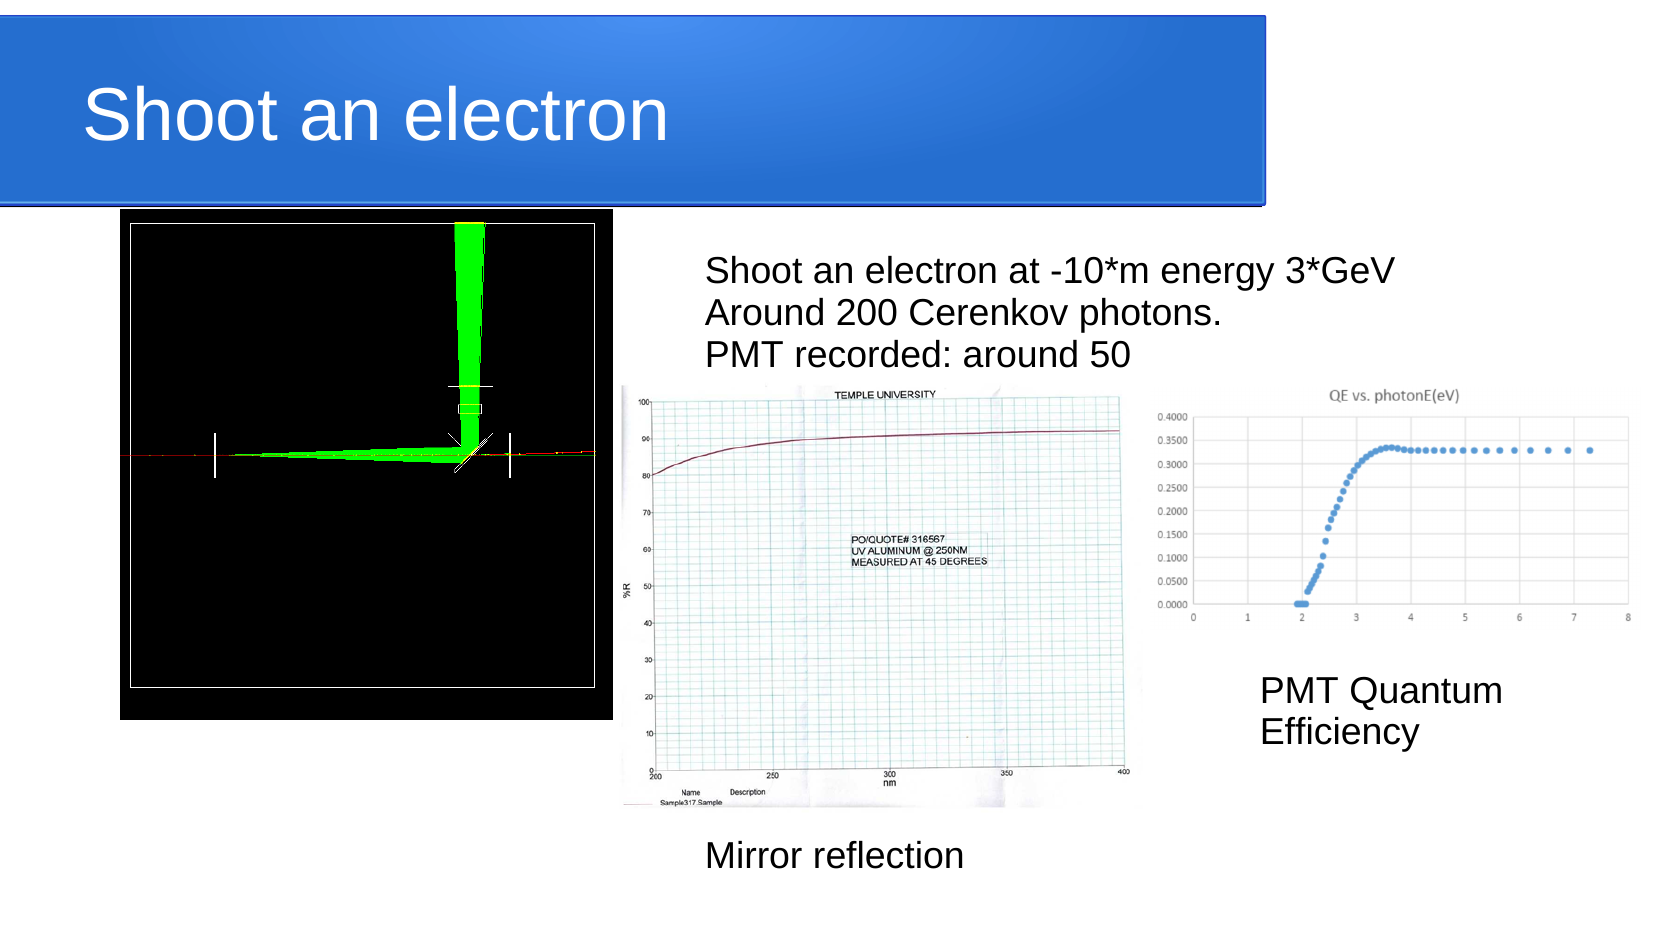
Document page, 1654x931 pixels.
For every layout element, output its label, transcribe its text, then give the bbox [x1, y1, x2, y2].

picture [615, 380, 1143, 813]
text_box Mirror reflection [690, 824, 1096, 924]
text_box Shoot an electron at -10*m energy 3*GeV Around 200 Cerenkov photons. PMT recorded: around 50 [690, 240, 1561, 381]
picture [0, 13, 1270, 720]
picture [1150, 387, 1641, 630]
text_box PMT Quantum Efficiency [1245, 659, 1636, 759]
title Shoot an electron [82, 35, 1235, 189]
